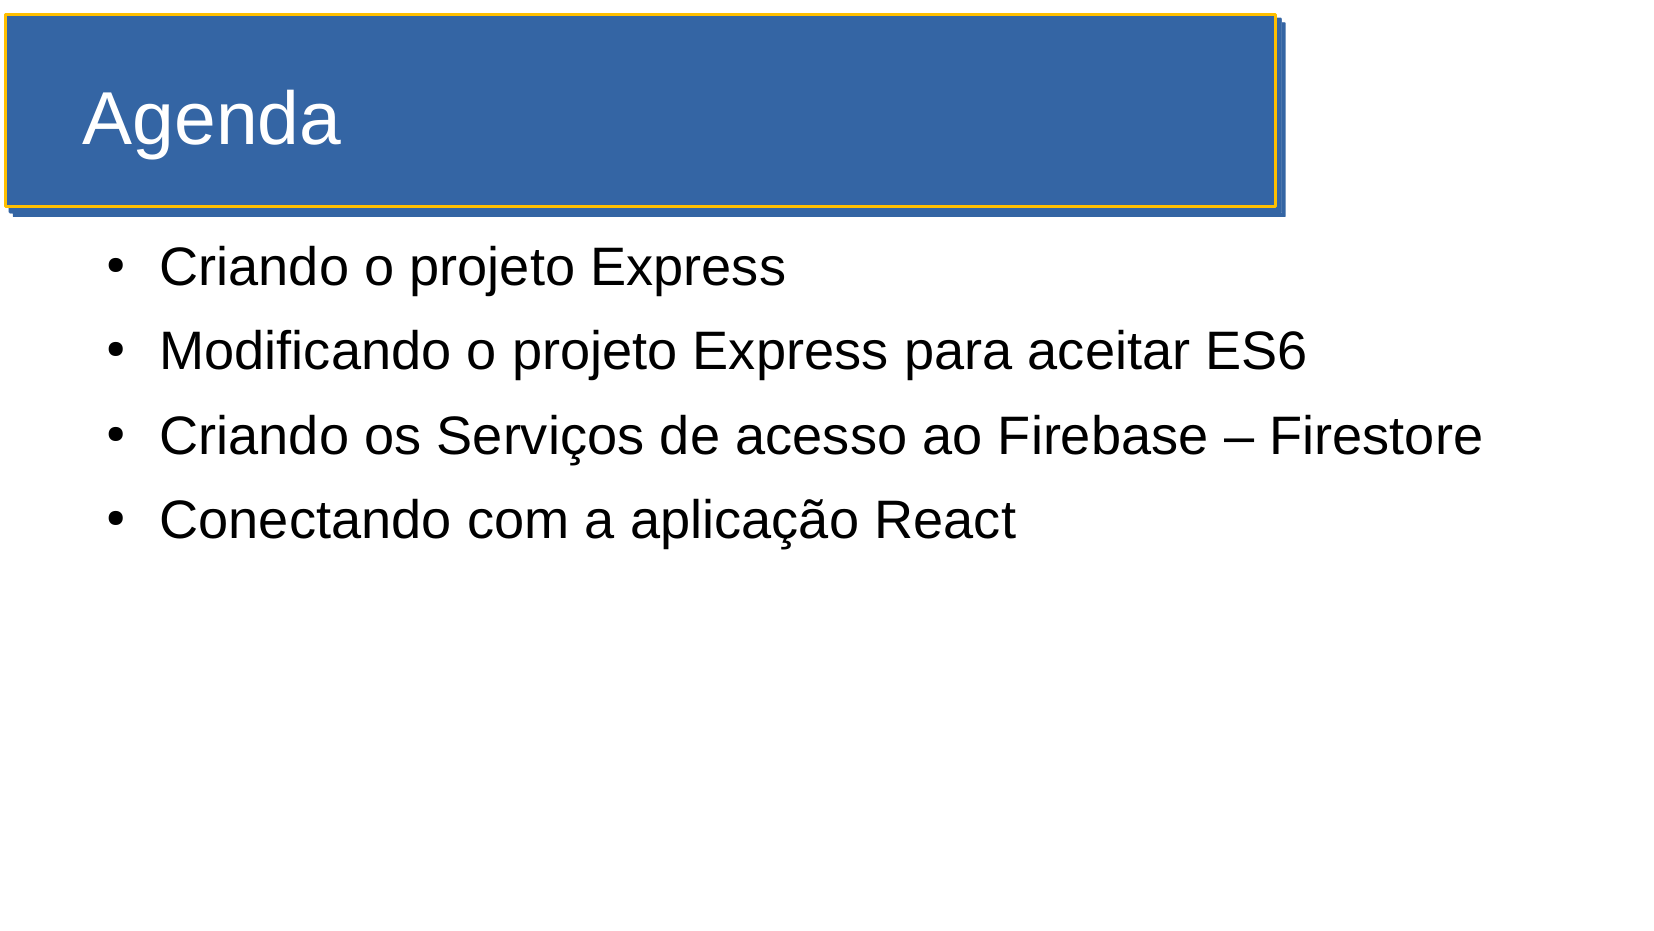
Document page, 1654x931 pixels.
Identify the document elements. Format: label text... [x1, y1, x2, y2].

title Agenda [82, 44, 1235, 192]
list Criando o projeto Express Modificando o projeto Express para aceitar ES6 Criando os Serviços de acesso ao Firebase – Firestore Conectando com a aplicação React [88, 236, 1565, 798]
